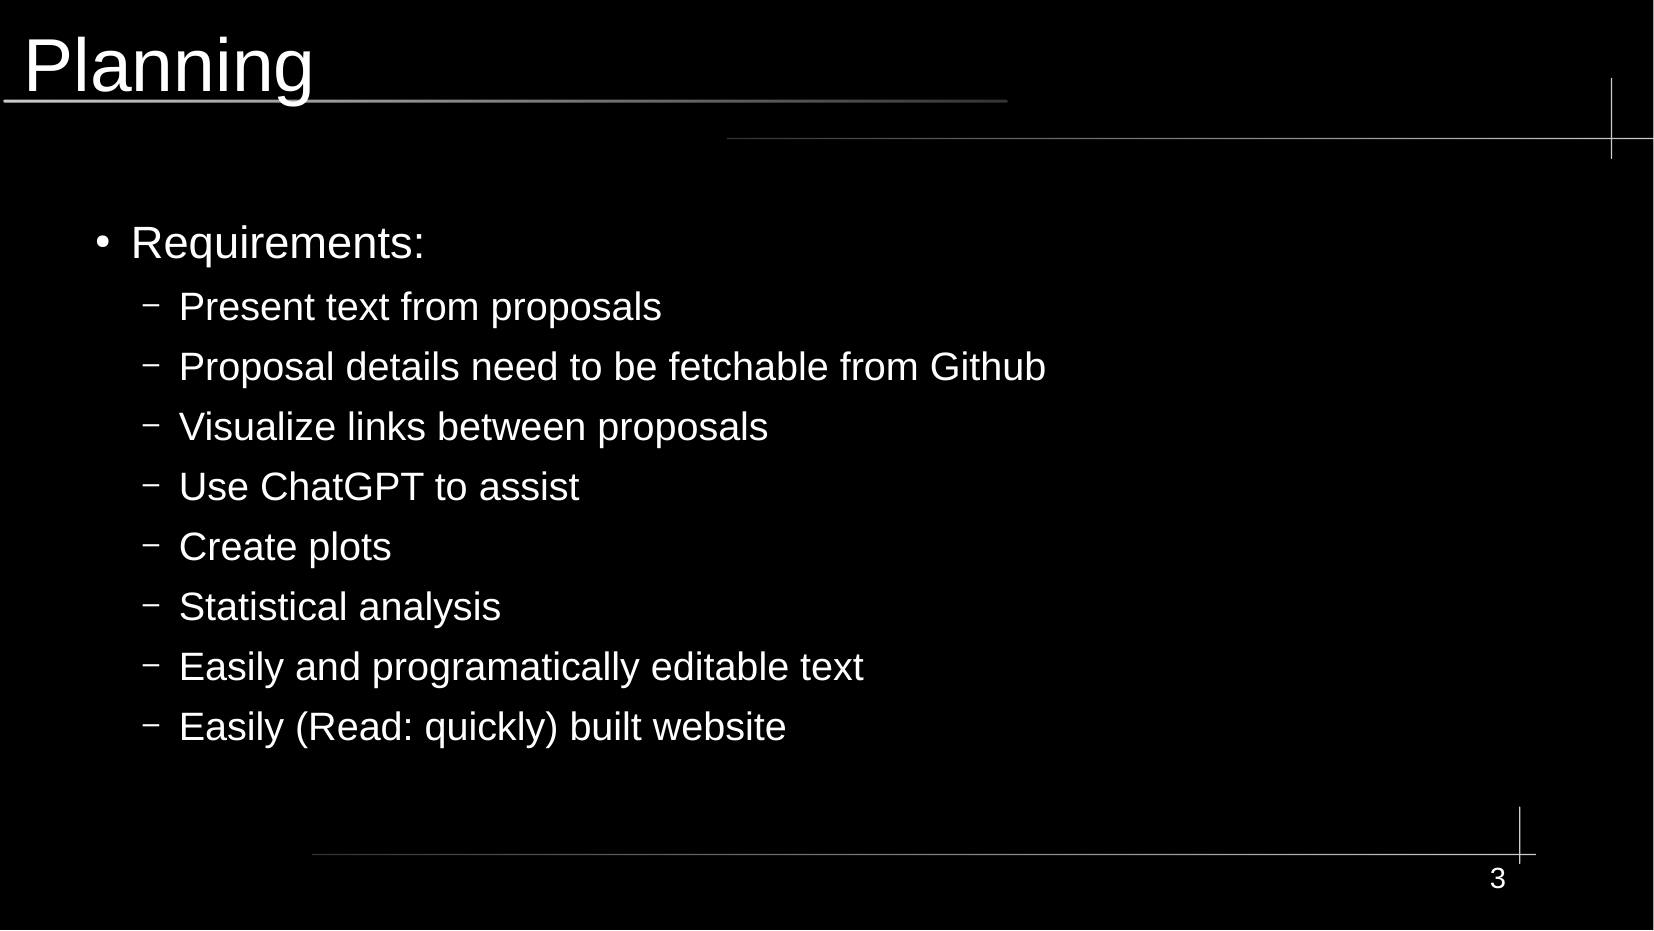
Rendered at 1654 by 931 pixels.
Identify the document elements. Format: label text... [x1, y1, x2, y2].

title Planning [23, 11, 1589, 119]
list Requirements: Present text from proposals Proposal details need to be fetchable from Github Visualize links between proposals Use ChatGPT to assist Create plots Statistical analysis Easily and programatically editable text Easily (Read: quickly) built website [82, 217, 1571, 758]
